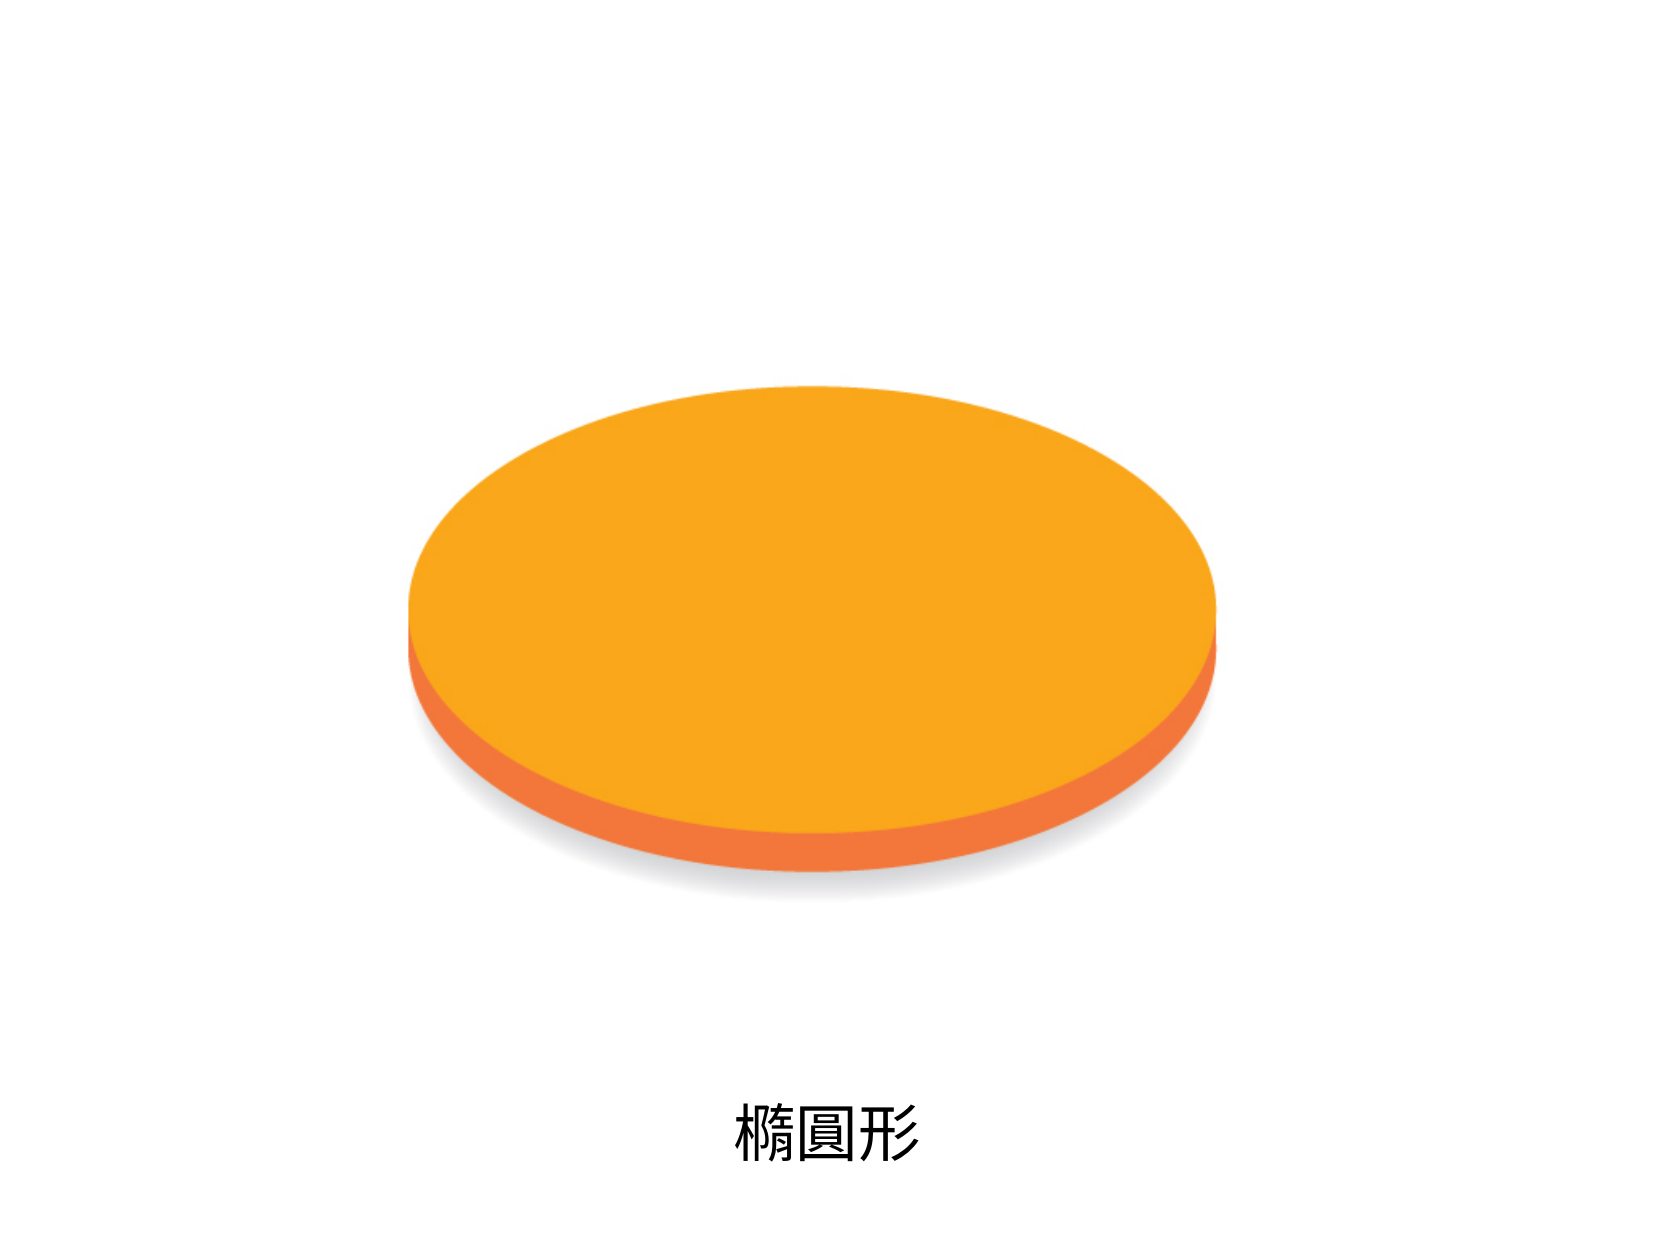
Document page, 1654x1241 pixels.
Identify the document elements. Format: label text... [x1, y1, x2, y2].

title 橢圓形 [82, 1025, 1571, 1233]
picture [0, 0, 1654, 1241]
